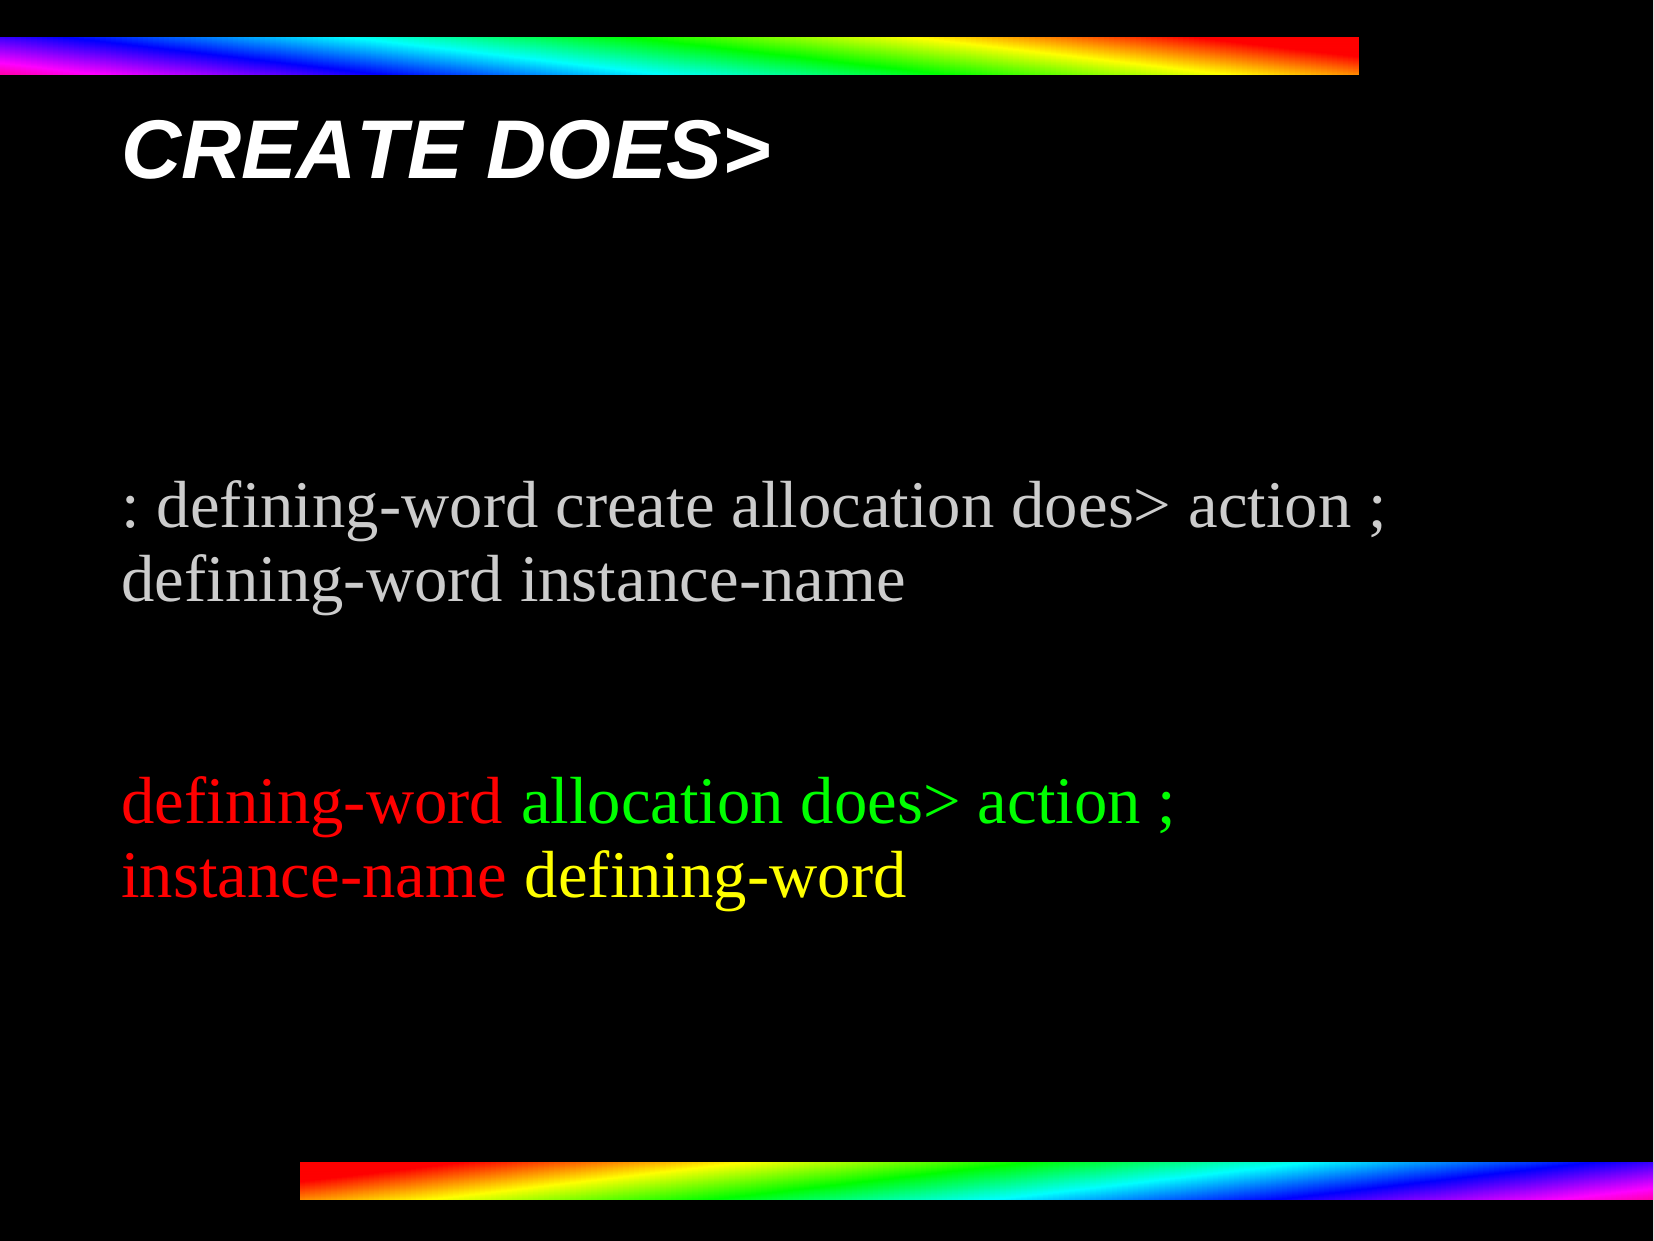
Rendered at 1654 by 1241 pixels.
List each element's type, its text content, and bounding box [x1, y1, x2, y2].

subtitle : defining-word create allocation does> action ; defining-word instance-name defining-word allocation does> action ; instance-name defining-word [121, 322, 1561, 1133]
picture [0, 0, 1654, 1241]
title CREATE DOES> [121, 46, 1534, 254]
